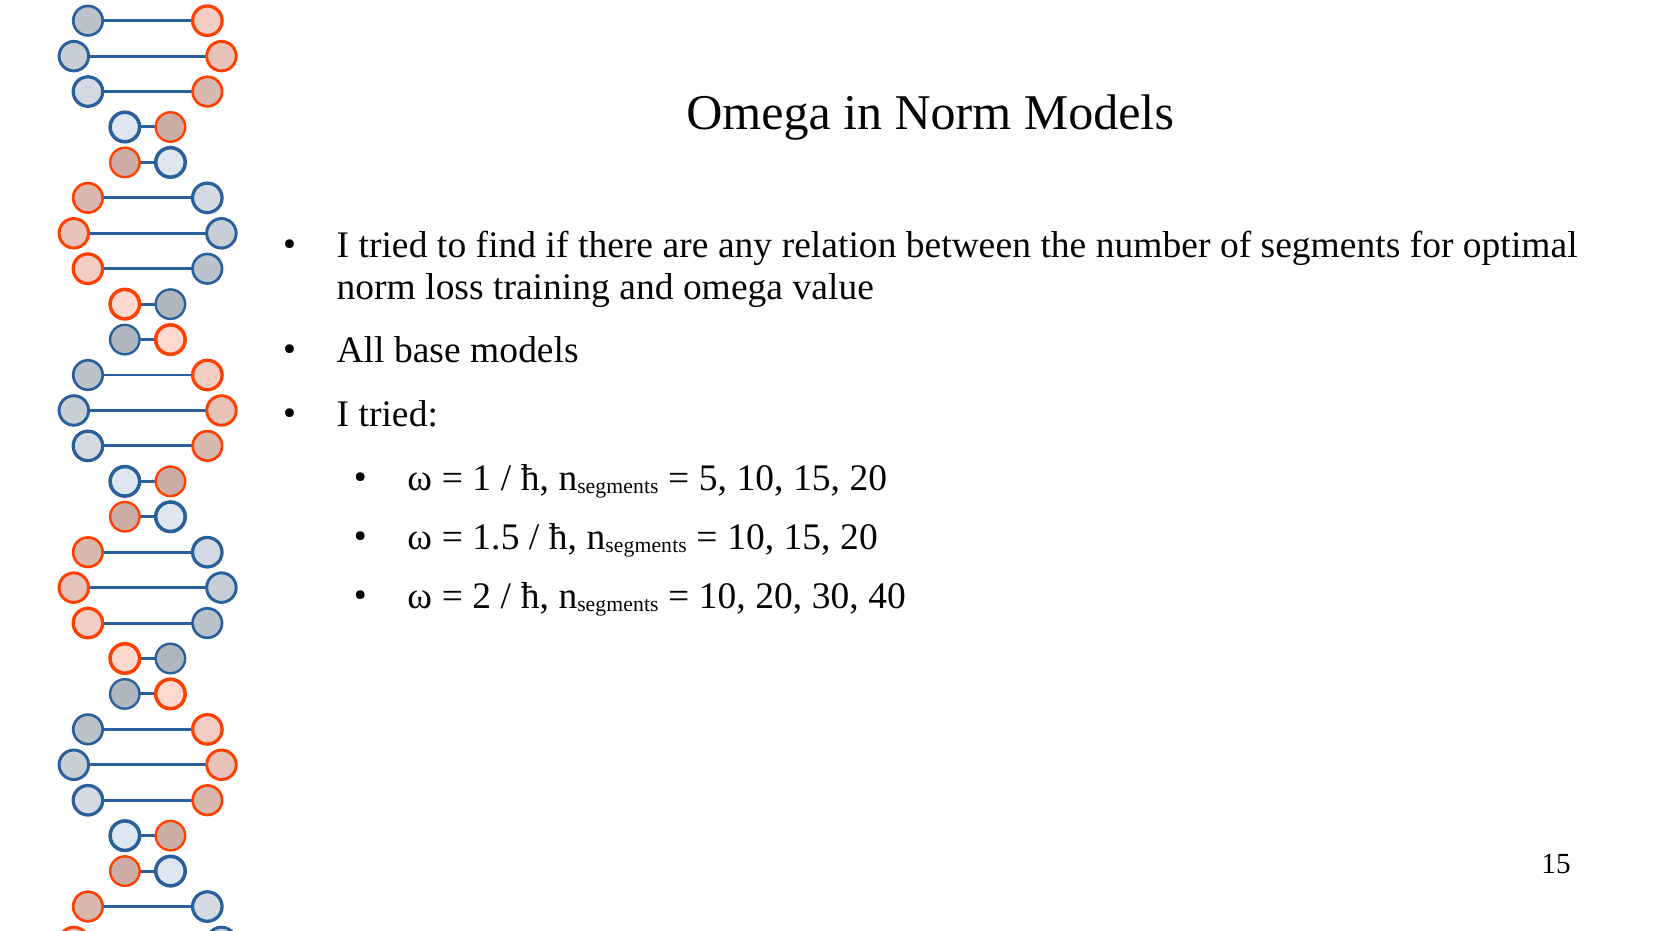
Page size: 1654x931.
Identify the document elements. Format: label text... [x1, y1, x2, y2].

title Omega in Norm Models [265, 35, 1595, 189]
list I tried to find if there are any relation between the number of segments for optimal norm loss training and omega value All base models I tried: ω = 1 / ħ, nsegments = 5, 10, 15, 20 ω = 1.5 / ħ, nsegments = 10, 15, 20 ω = 2 / ħ, nsegments = 10, 20, 30, 40 [265, 224, 1595, 764]
